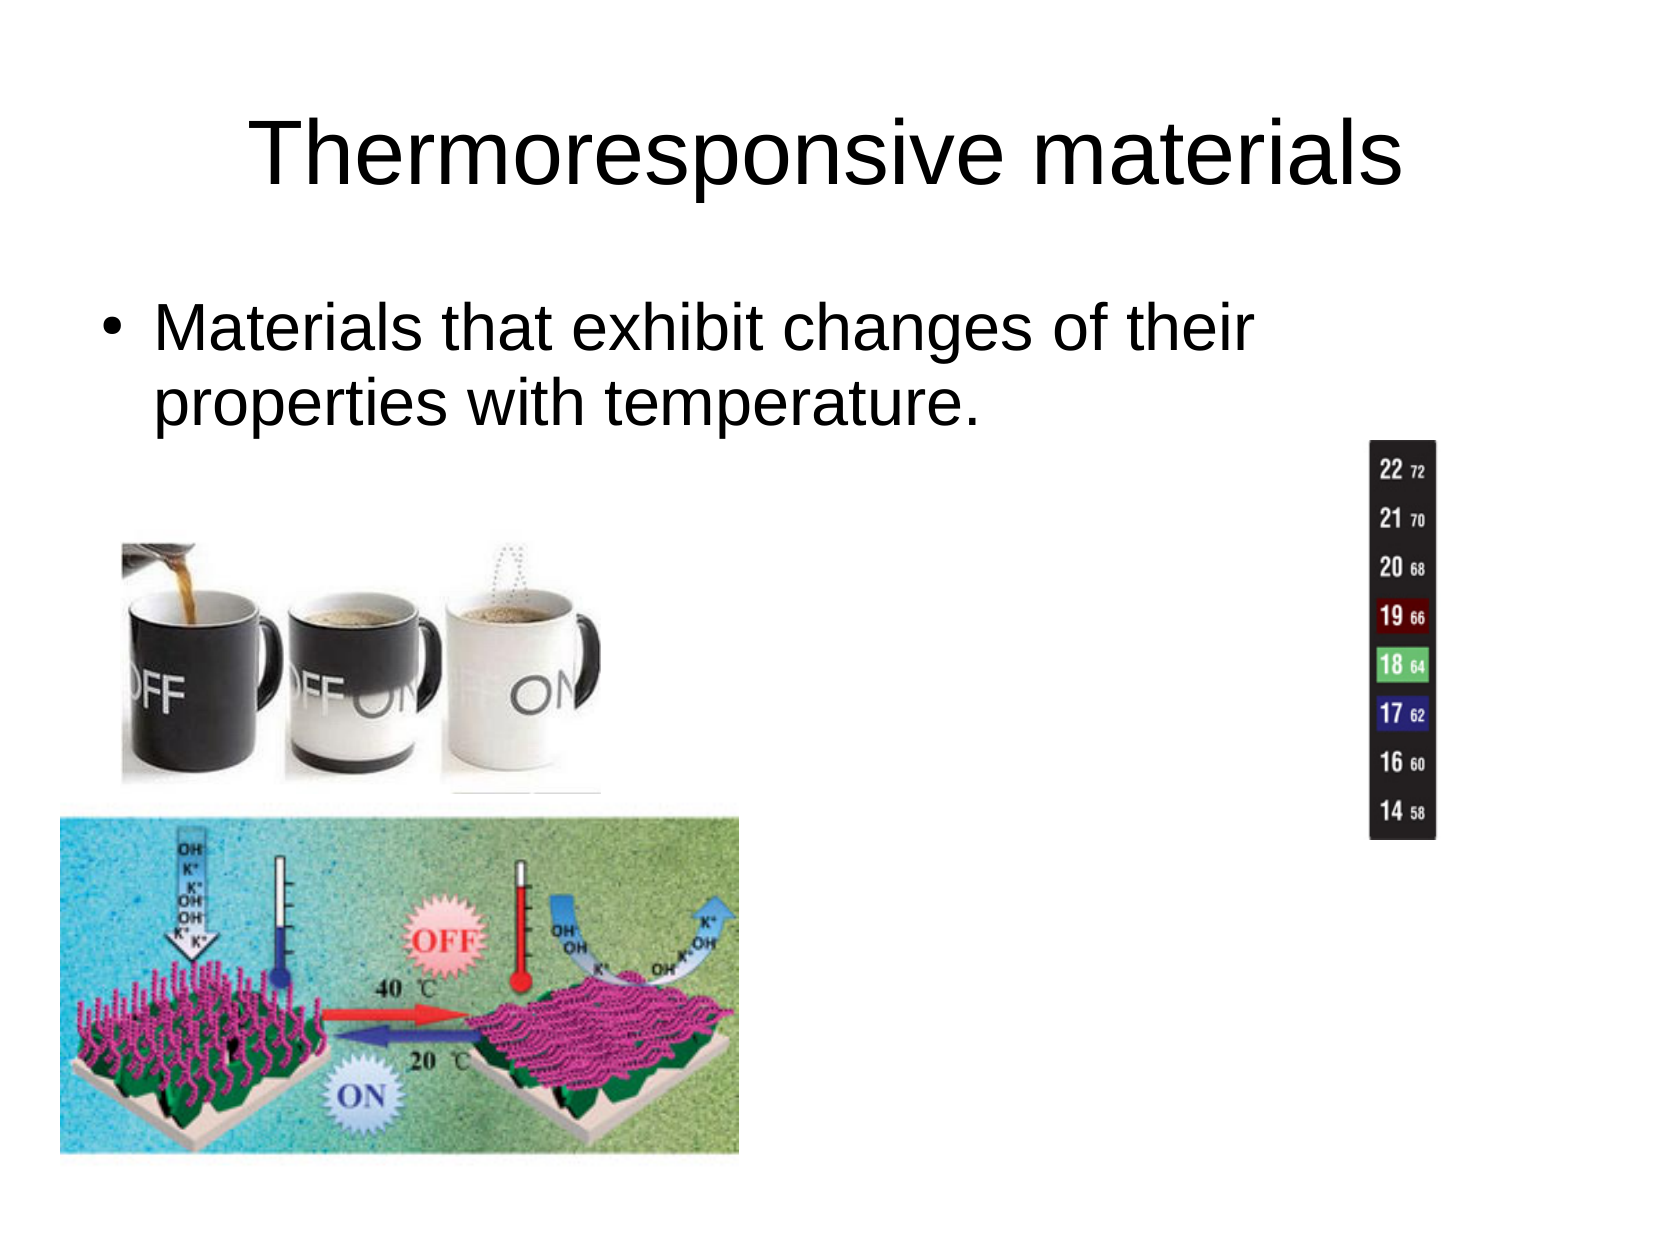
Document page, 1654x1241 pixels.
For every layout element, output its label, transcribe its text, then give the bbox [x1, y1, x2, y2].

picture [60, 464, 739, 1241]
list Materials that exhibit changes of their properties with temperature. [82, 290, 1571, 1010]
picture [1230, 440, 1576, 841]
title Thermoresponsive materials [82, 49, 1571, 257]
